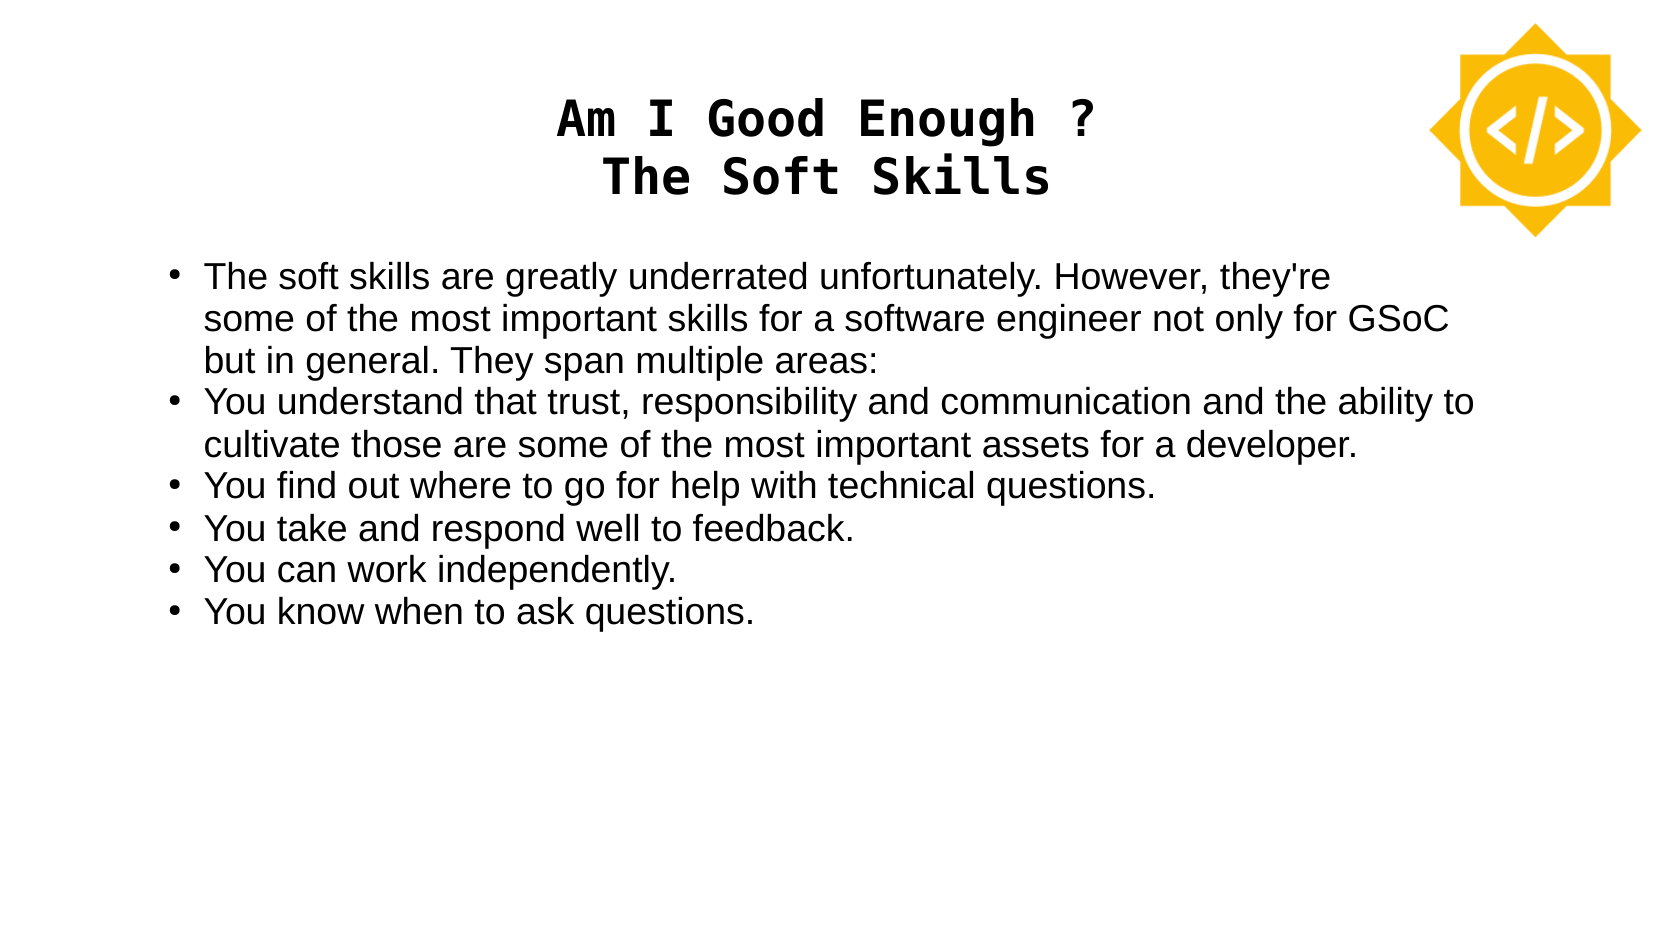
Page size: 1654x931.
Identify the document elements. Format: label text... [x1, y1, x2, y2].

text_box The soft skills are greatly underrated unfortunately. However, they're some of the most important skills for a software engineer not only for GSoC but in general. They span multiple areas: You understand that trust, responsibility and communication and the ability to cultivate those are some of the most important assets for a developer. You find out where to go for help with technical questions. You take and respond well to feedback. You can work independently. You know when to ask questions. [153, 414, 1501, 683]
picture [1429, 23, 1642, 82]
text_box Am I Good Enough ? The Soft Skills [0, 82, 1654, 414]
